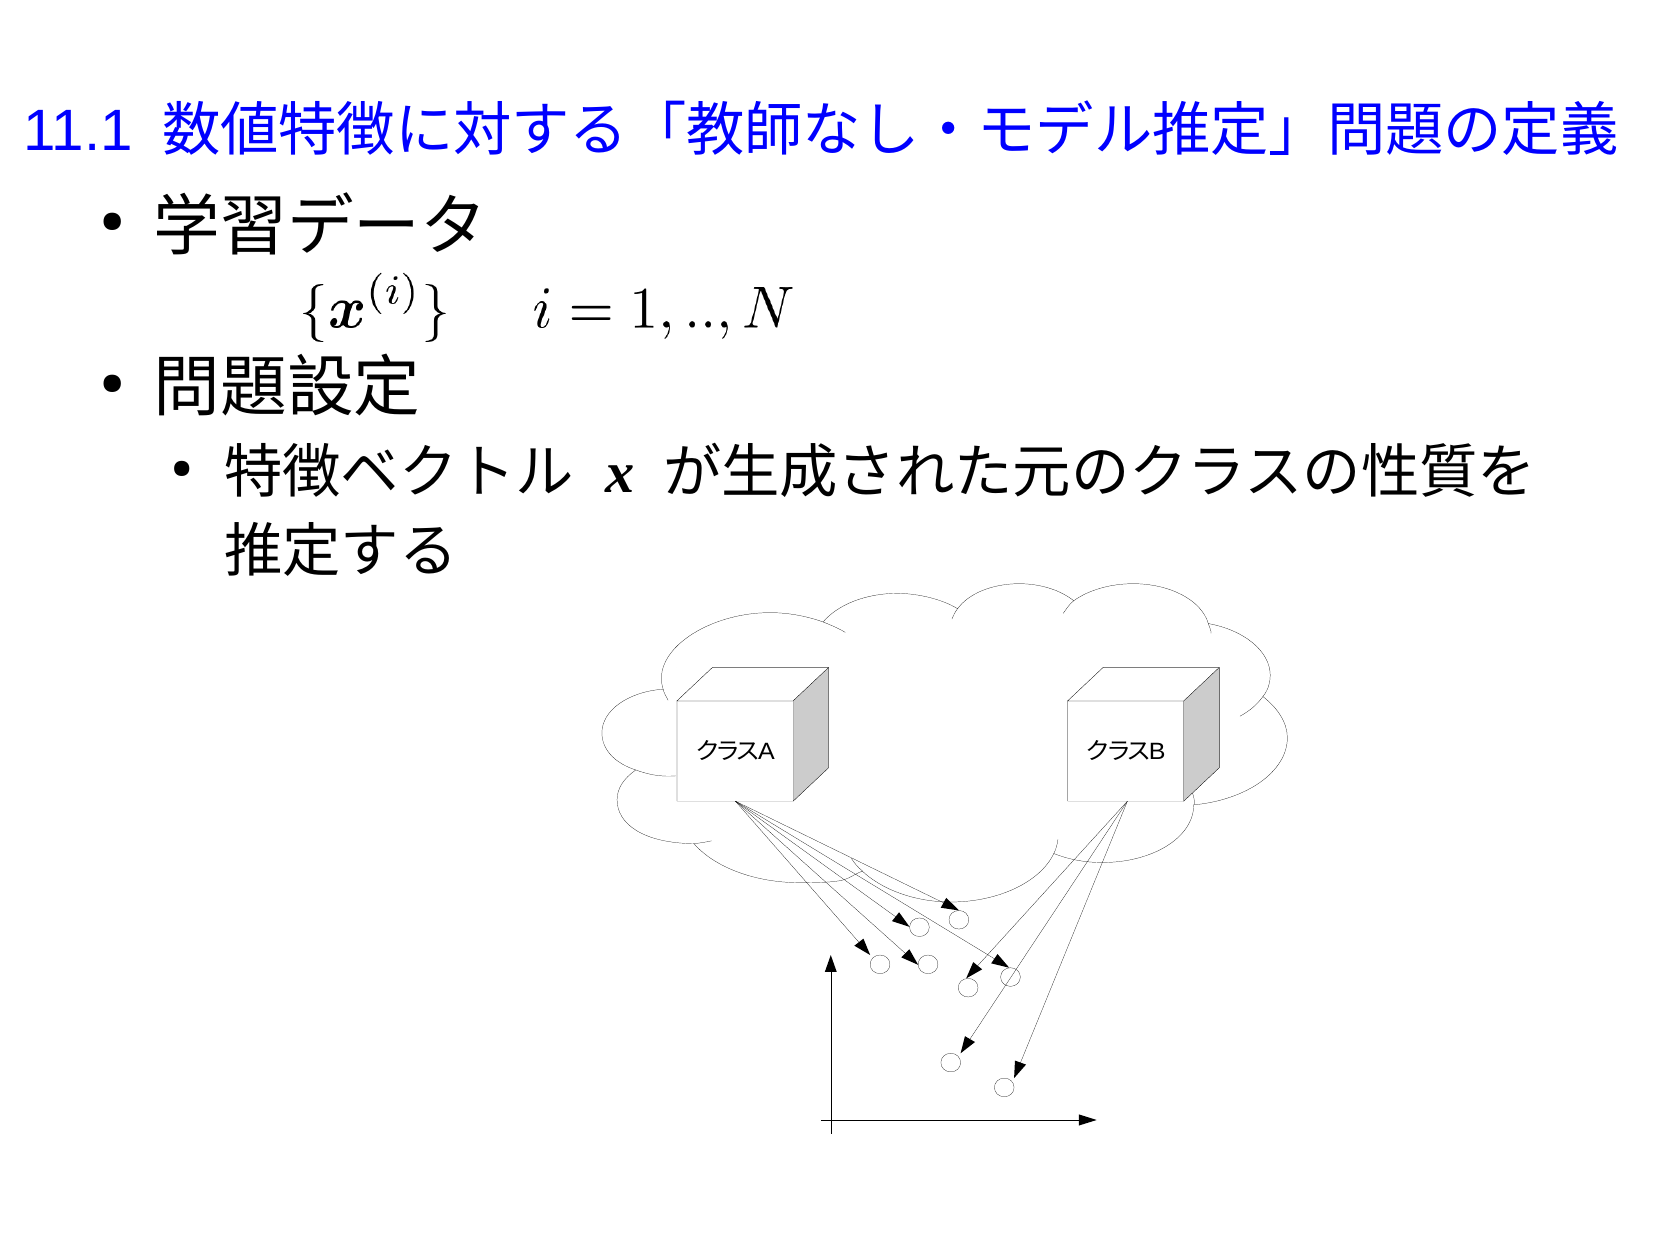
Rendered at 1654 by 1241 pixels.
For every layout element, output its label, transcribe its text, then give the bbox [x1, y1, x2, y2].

title 11.1 数値特徴に対する「教師なし・モデル推定」問題の定義 [23, 49, 1625, 207]
picture [302, 272, 793, 342]
picture [601, 583, 1288, 1134]
list 学習データ 問題設定 特徴ベクトル x が生成された元のクラスの性質を推定する [82, 177, 1571, 898]
